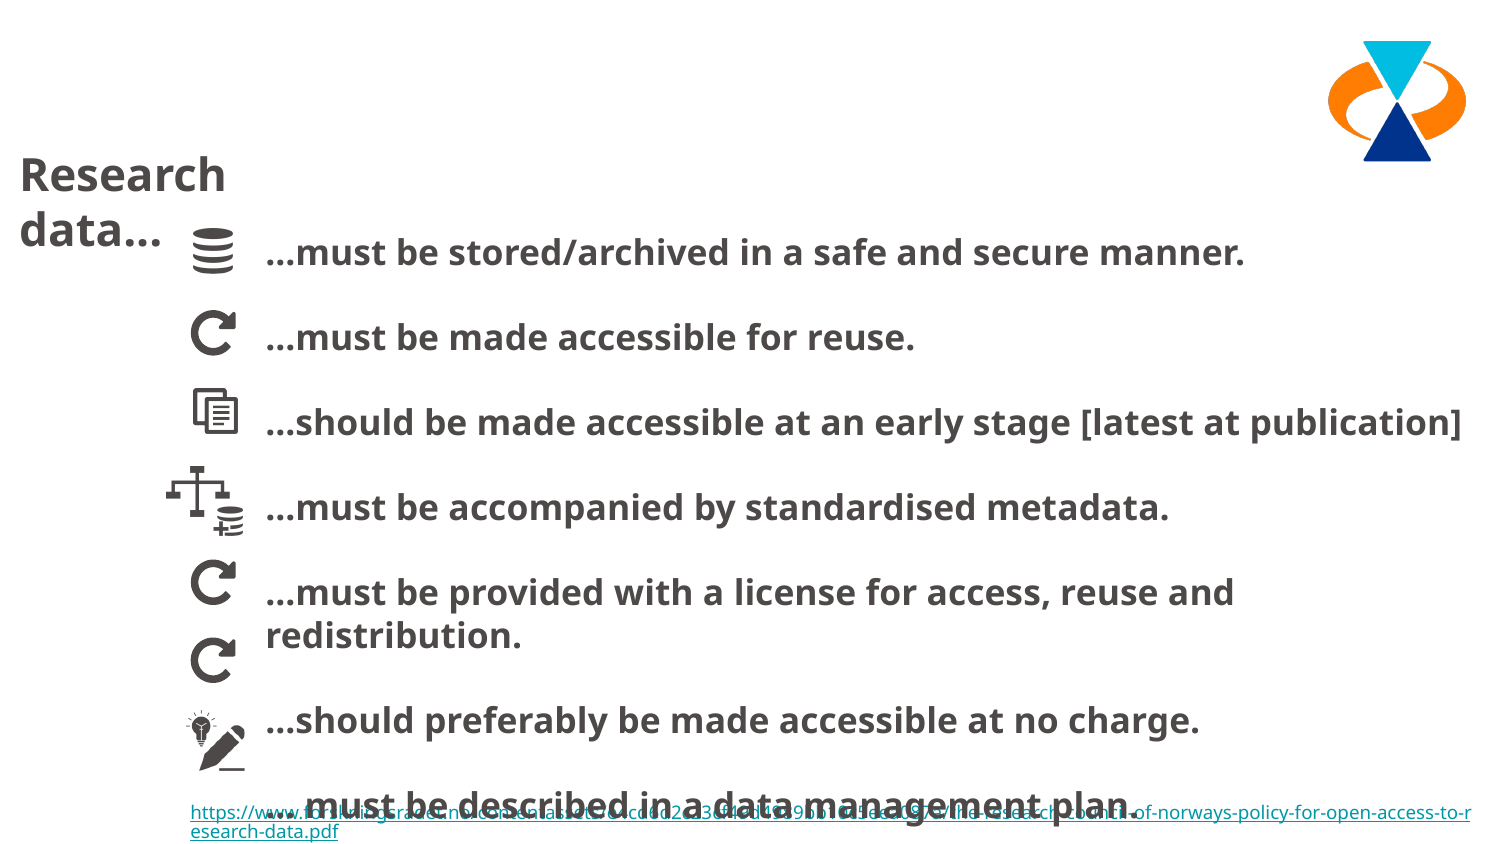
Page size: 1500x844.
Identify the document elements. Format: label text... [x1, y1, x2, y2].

text_box https://www.forskningsradet.no/contentassets/e4cd6d2c23cf49d4989bb10c5eea087a/the-research-council-of-norways-policy-for-open-access-to-research-data.pdf [179, 789, 1483, 835]
text_box Research data... [8, 134, 378, 212]
picture [1311, 15, 1483, 187]
picture [186, 710, 245, 771]
text_box ...must be stored/archived in a safe and secure manner. ...must be made accessible for reuse. ...should be made accessible at an early stage [latest at publication] ...must be accompanied by standardised metadata. ...must be provided with a license for access, reuse and redistribution. ...should preferably be made accessible at no charge. ... must be described in a data management plan. [254, 219, 1500, 778]
text_box [190, 637, 236, 683]
text_box [190, 559, 236, 605]
picture [193, 388, 238, 434]
picture [166, 466, 243, 536]
text_box [190, 310, 236, 356]
picture [193, 228, 233, 274]
